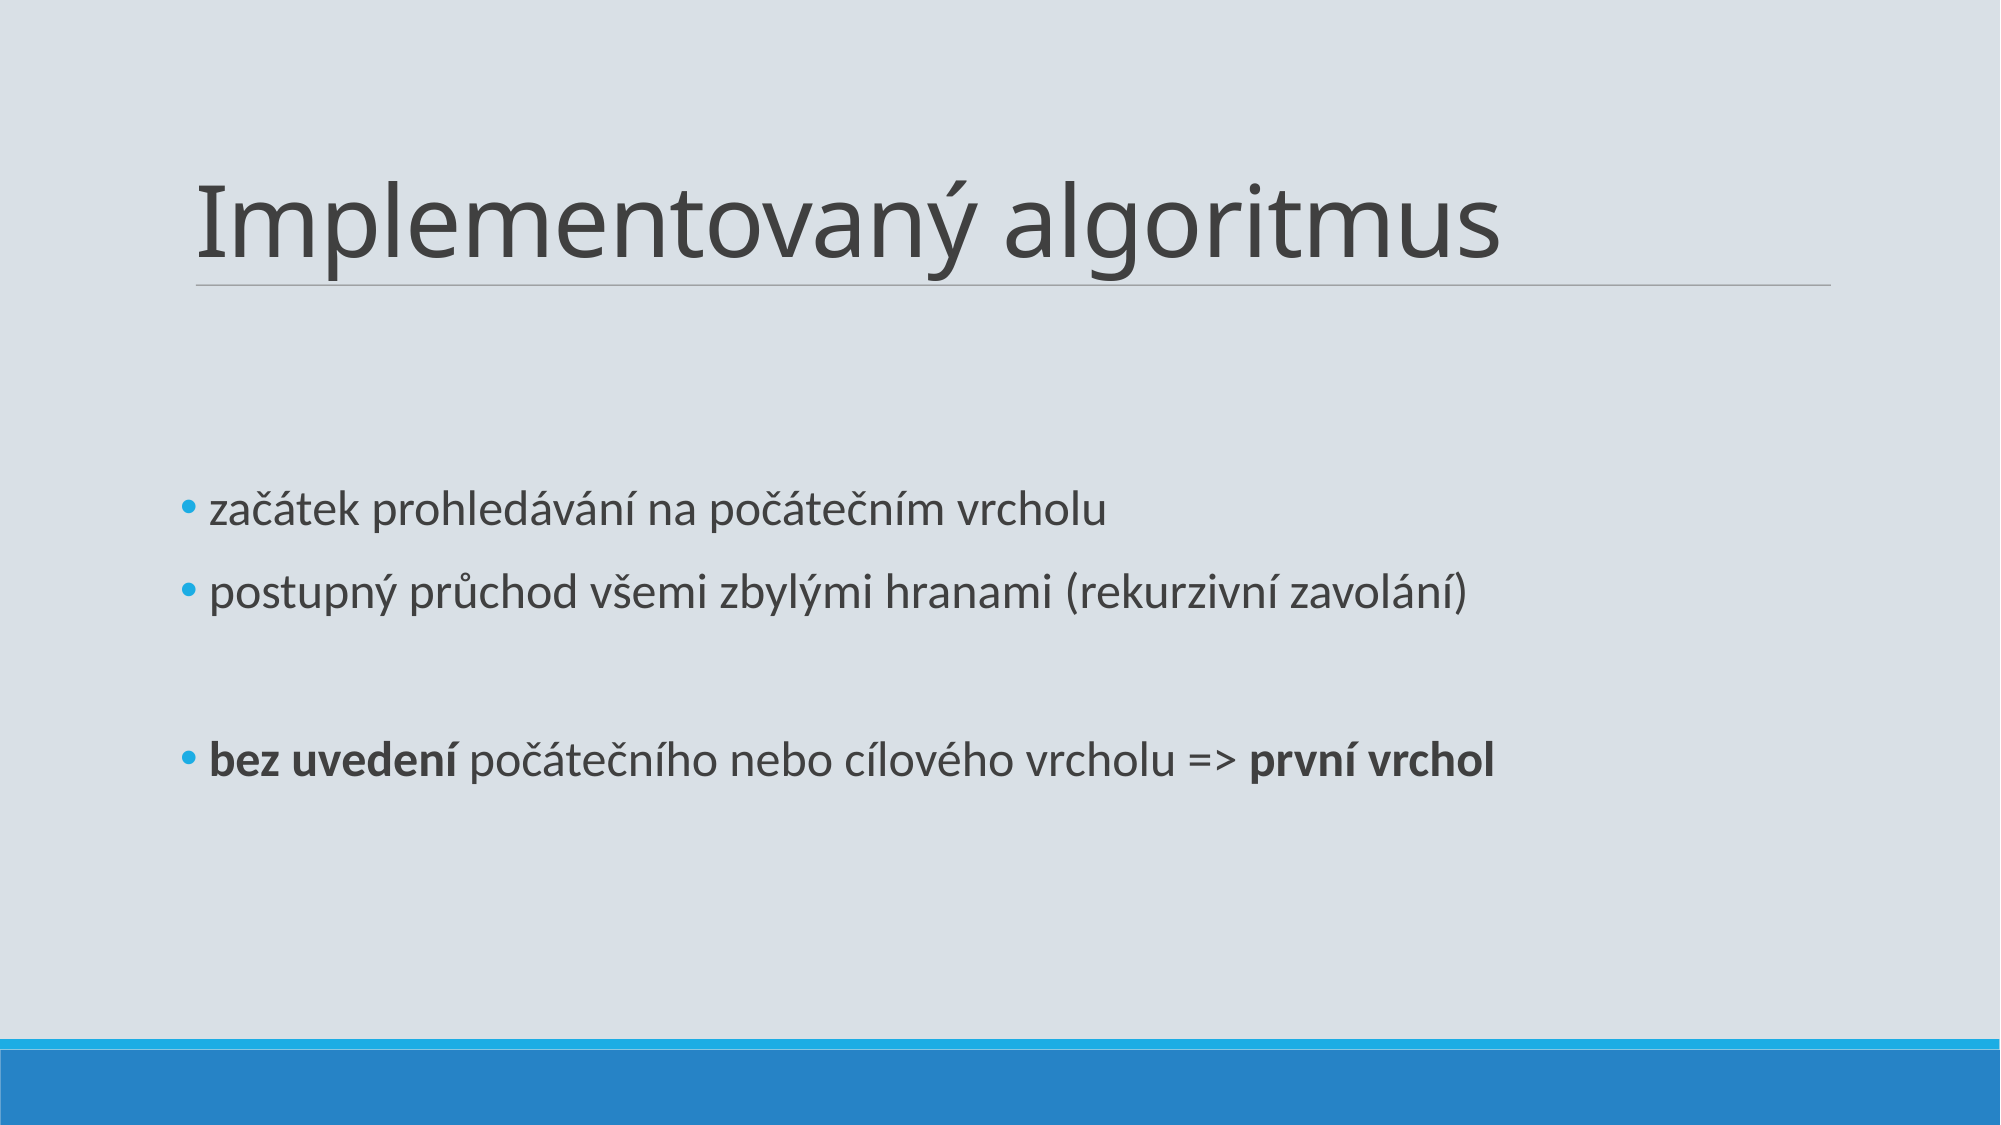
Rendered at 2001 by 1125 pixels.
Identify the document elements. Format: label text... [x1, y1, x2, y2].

list začátek prohledávání na počátečním vrcholu postupný průchod všemi zbylými hranami (rekurzivní zavolání) bez uvedení počátečního nebo cílového vrcholu => první vrchol [180, 302, 1830, 963]
title Implementovaný algoritmus [180, 47, 1830, 285]
